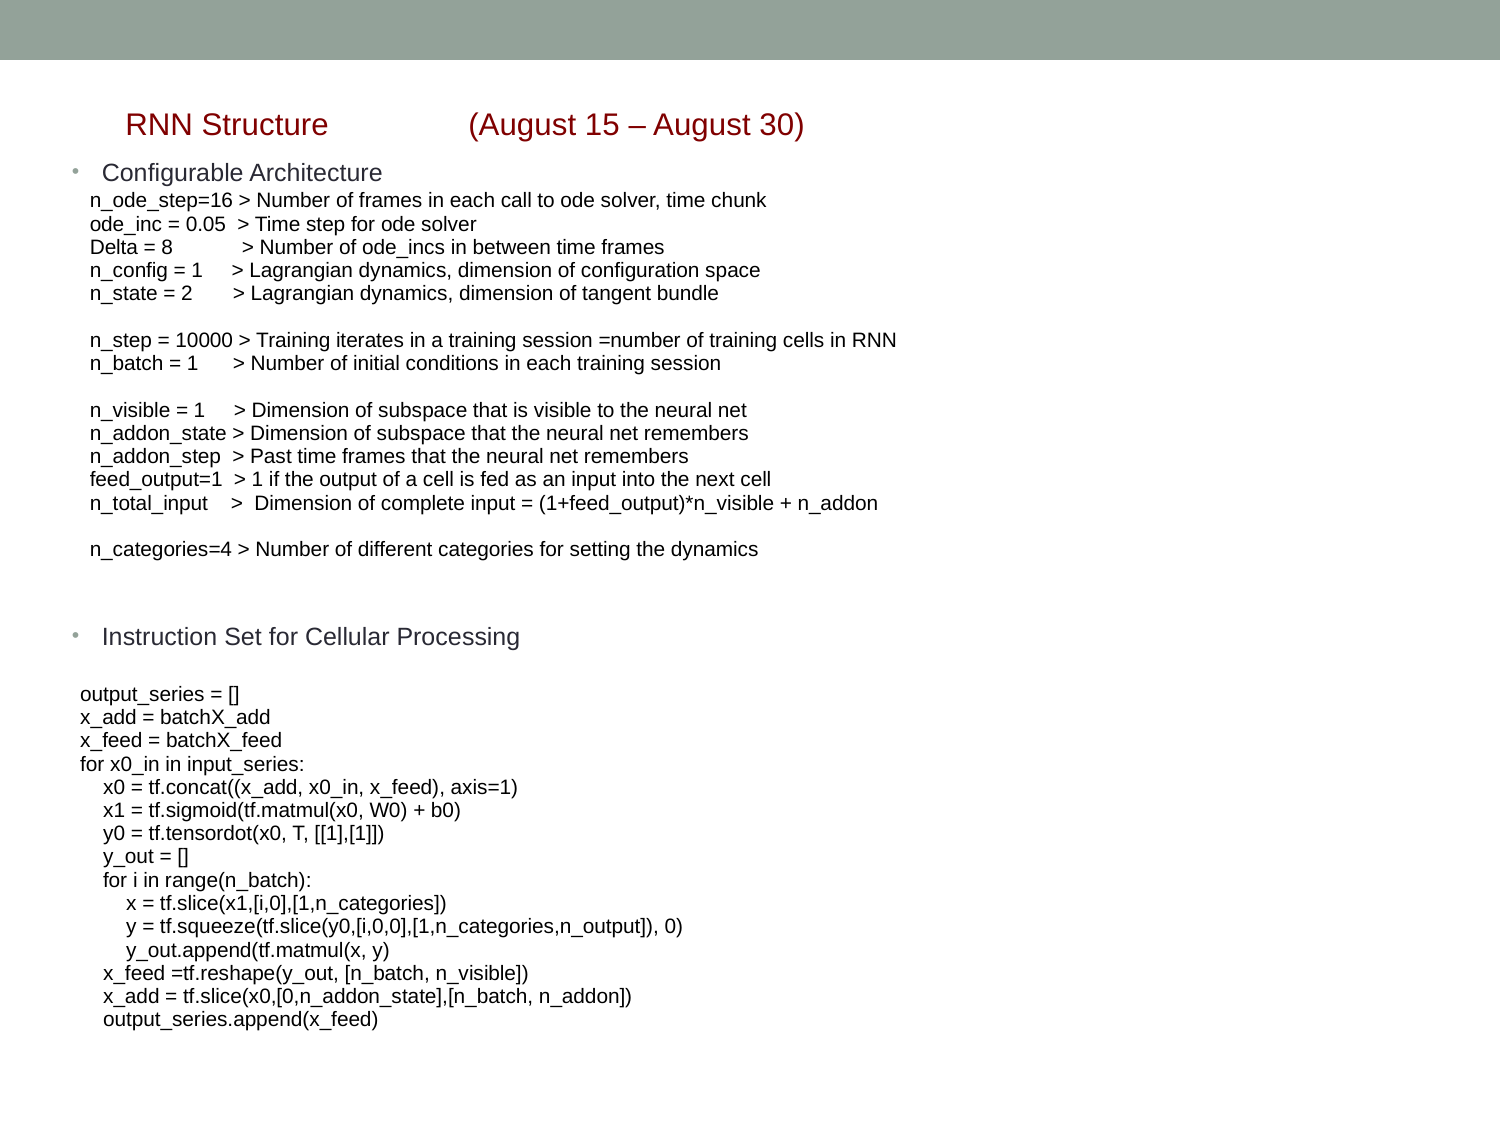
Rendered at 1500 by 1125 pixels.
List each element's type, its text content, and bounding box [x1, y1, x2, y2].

text_box output_series = [] x_add = batchX_add x_feed = batchX_feed for x0_in in input_series: x0 = tf.concat((x_add, x0_in, x_feed), axis=1) x1 = tf.sigmoid(tf.matmul(x0, W0) + b0) y0 = tf.tensordot(x0, T, [[1],[1]]) y_out = [] for i in range(n_batch): x = tf.slice(x1,[i,0],[1,n_categories]) y = tf.squeeze(tf.slice(y0,[i,0,0],[1,n_categories,n_output]), 0) y_out.append(tf.matmul(x, y) x_feed =tf.reshape(y_out, [n_batch, n_visible]) x_add = tf.slice(x0,[0,n_addon_state],[n_batch, n_addon]) output_series.append(x_feed) [65, 675, 721, 1081]
list Configurable Architecture Instruction Set for Cellular Processing [56, 148, 1407, 949]
title RNN Structure (August 15 – August 30) [75, 80, 1425, 150]
text_box n_ode_step=16 > Number of frames in each call to ode solver, time chunk ode_inc = 0.05 > Time step for ode solver Delta = 8 > Number of ode_incs in between time frames n_config = 1 > Lagrangian dynamics, dimension of configuration space n_state = 2 > Lagrangian dynamics, dimension of tangent bundle n_step = 10000 > Training iterates in a training session =number of training cells in RNN n_batch = 1 > Number of initial conditions in each training session n_visible = 1 > Dimension of subspace that is visible to the neural net n_addon_state > Dimension of subspace that the neural net remembers n_addon_step > Past time frames that the neural net remembers feed_output=1 > 1 if the output of a cell is fed as an input into the next cell n_total_input > Dimension of complete input = (1+feed_output)*n_visible + n_addon n_categories=4 > Number of different categories for setting the dynamics [75, 135, 1407, 616]
